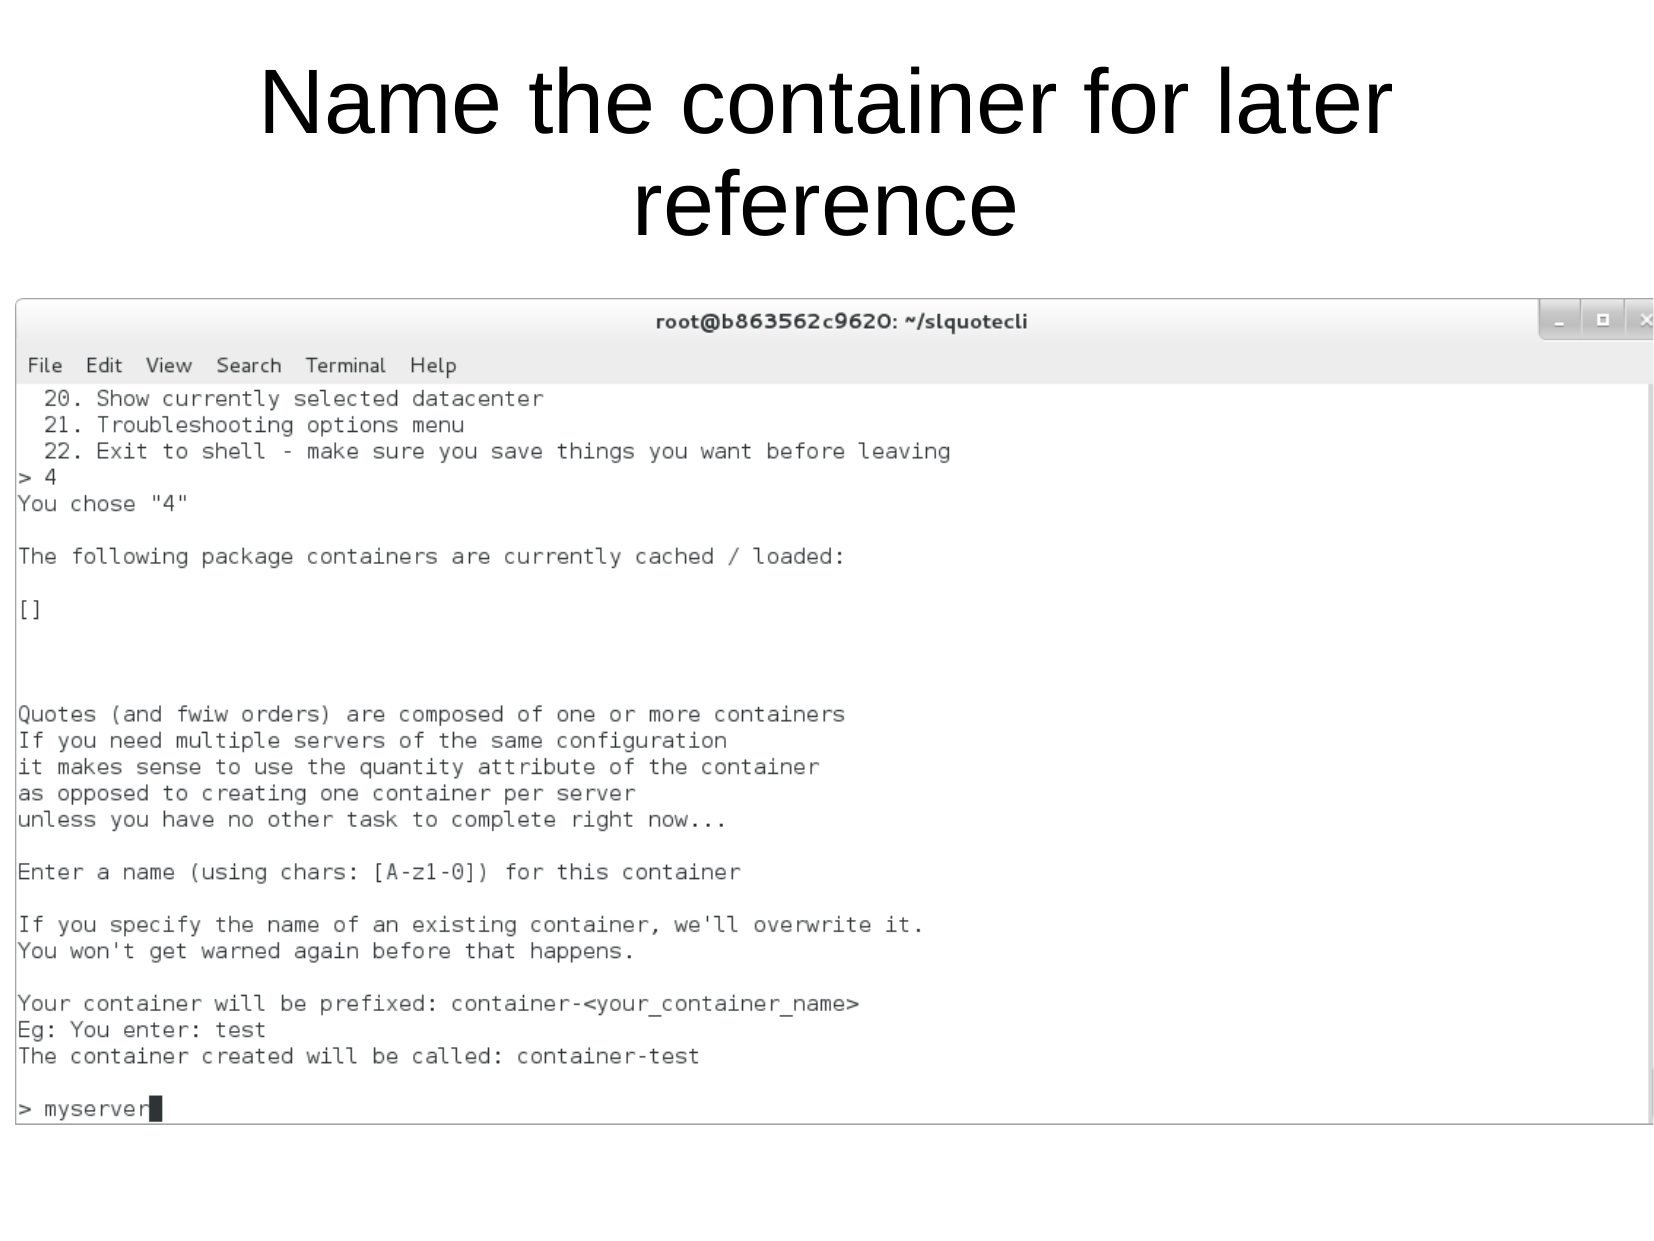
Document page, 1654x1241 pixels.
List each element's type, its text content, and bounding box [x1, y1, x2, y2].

title Name the container for later reference [82, 49, 1571, 257]
picture [15, 298, 1654, 1126]
